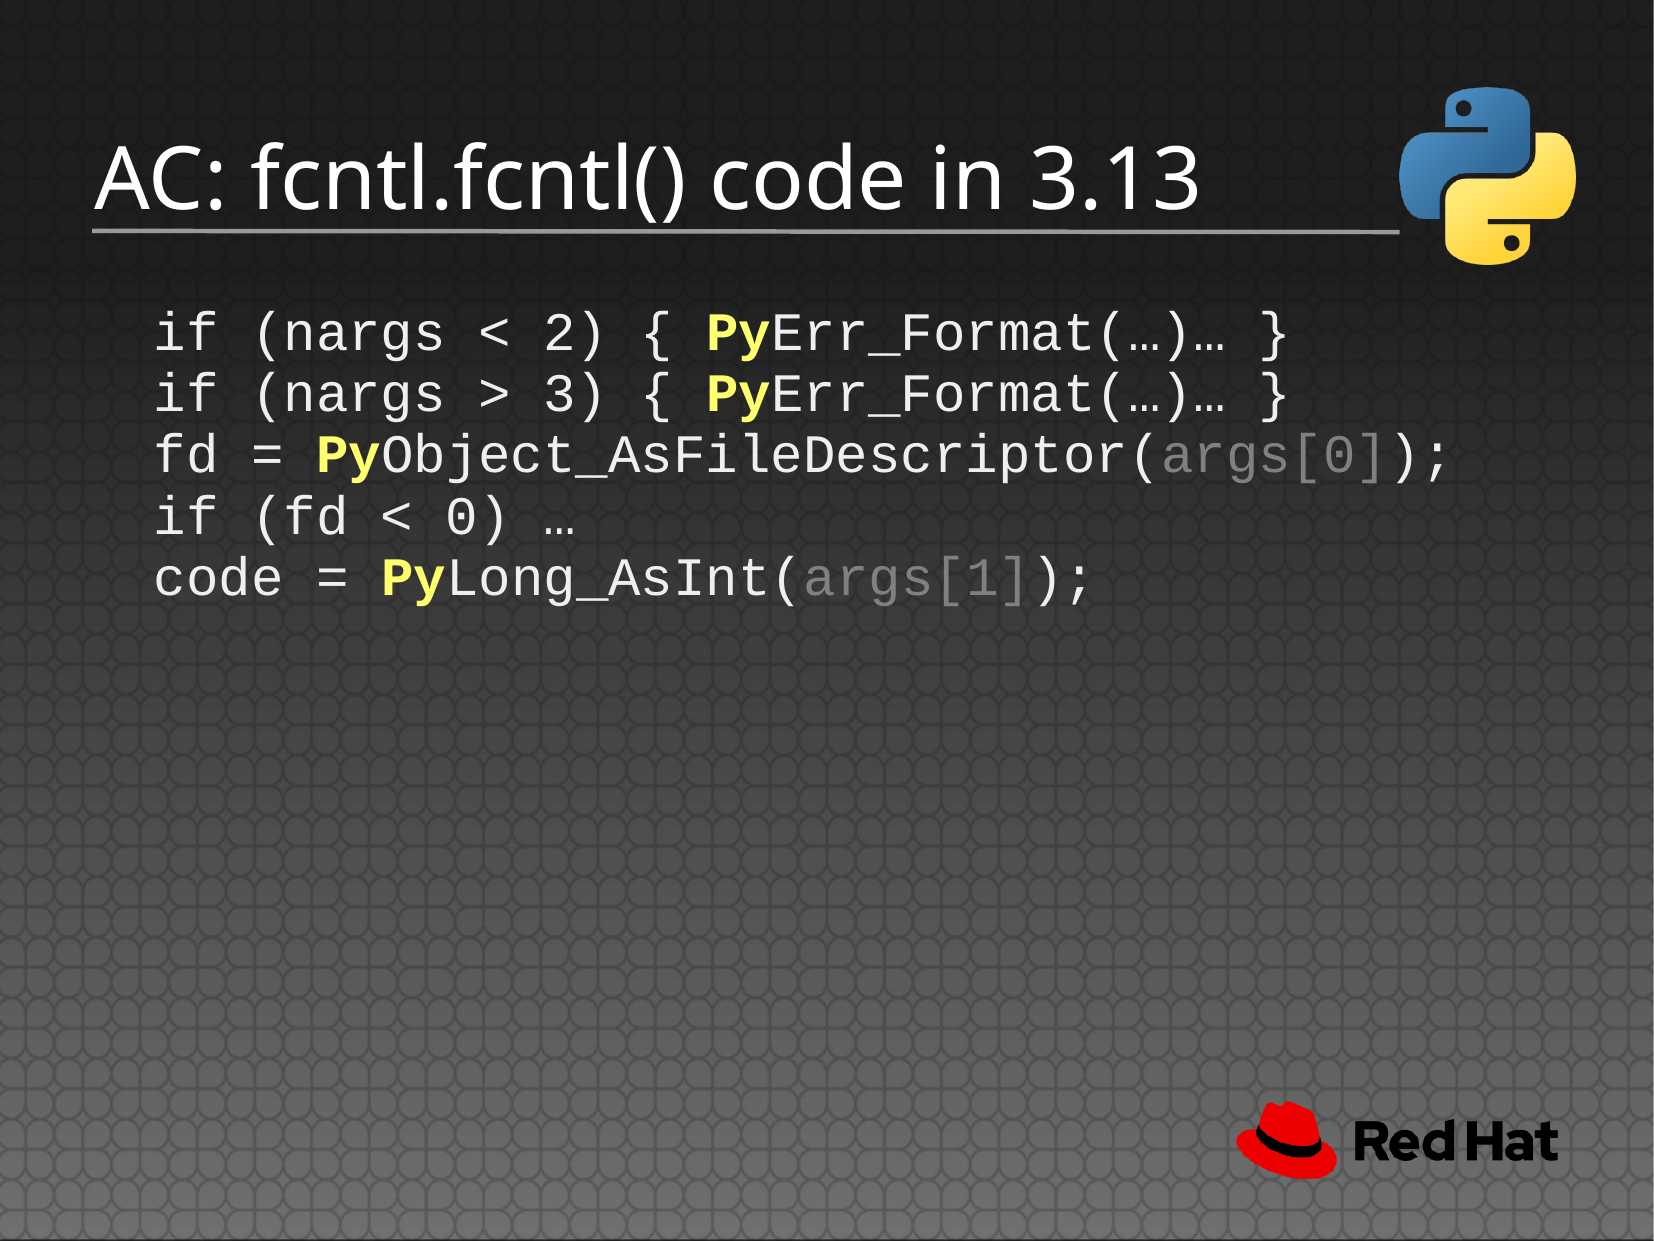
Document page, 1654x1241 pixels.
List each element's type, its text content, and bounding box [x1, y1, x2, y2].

picture [0, 0, 1654, 1241]
list if (nargs < 2) { PyErr_Format(…)… } if (nargs > 3) { PyErr_Format(…)… } fd = PyObject_AsFileDescriptor(args[0]); if (fd < 0) … code = PyLong_AsInt(args[1]); [82, 304, 1629, 1045]
title AC: fcntl.fcntl() code in 3.13 [94, 100, 1426, 251]
